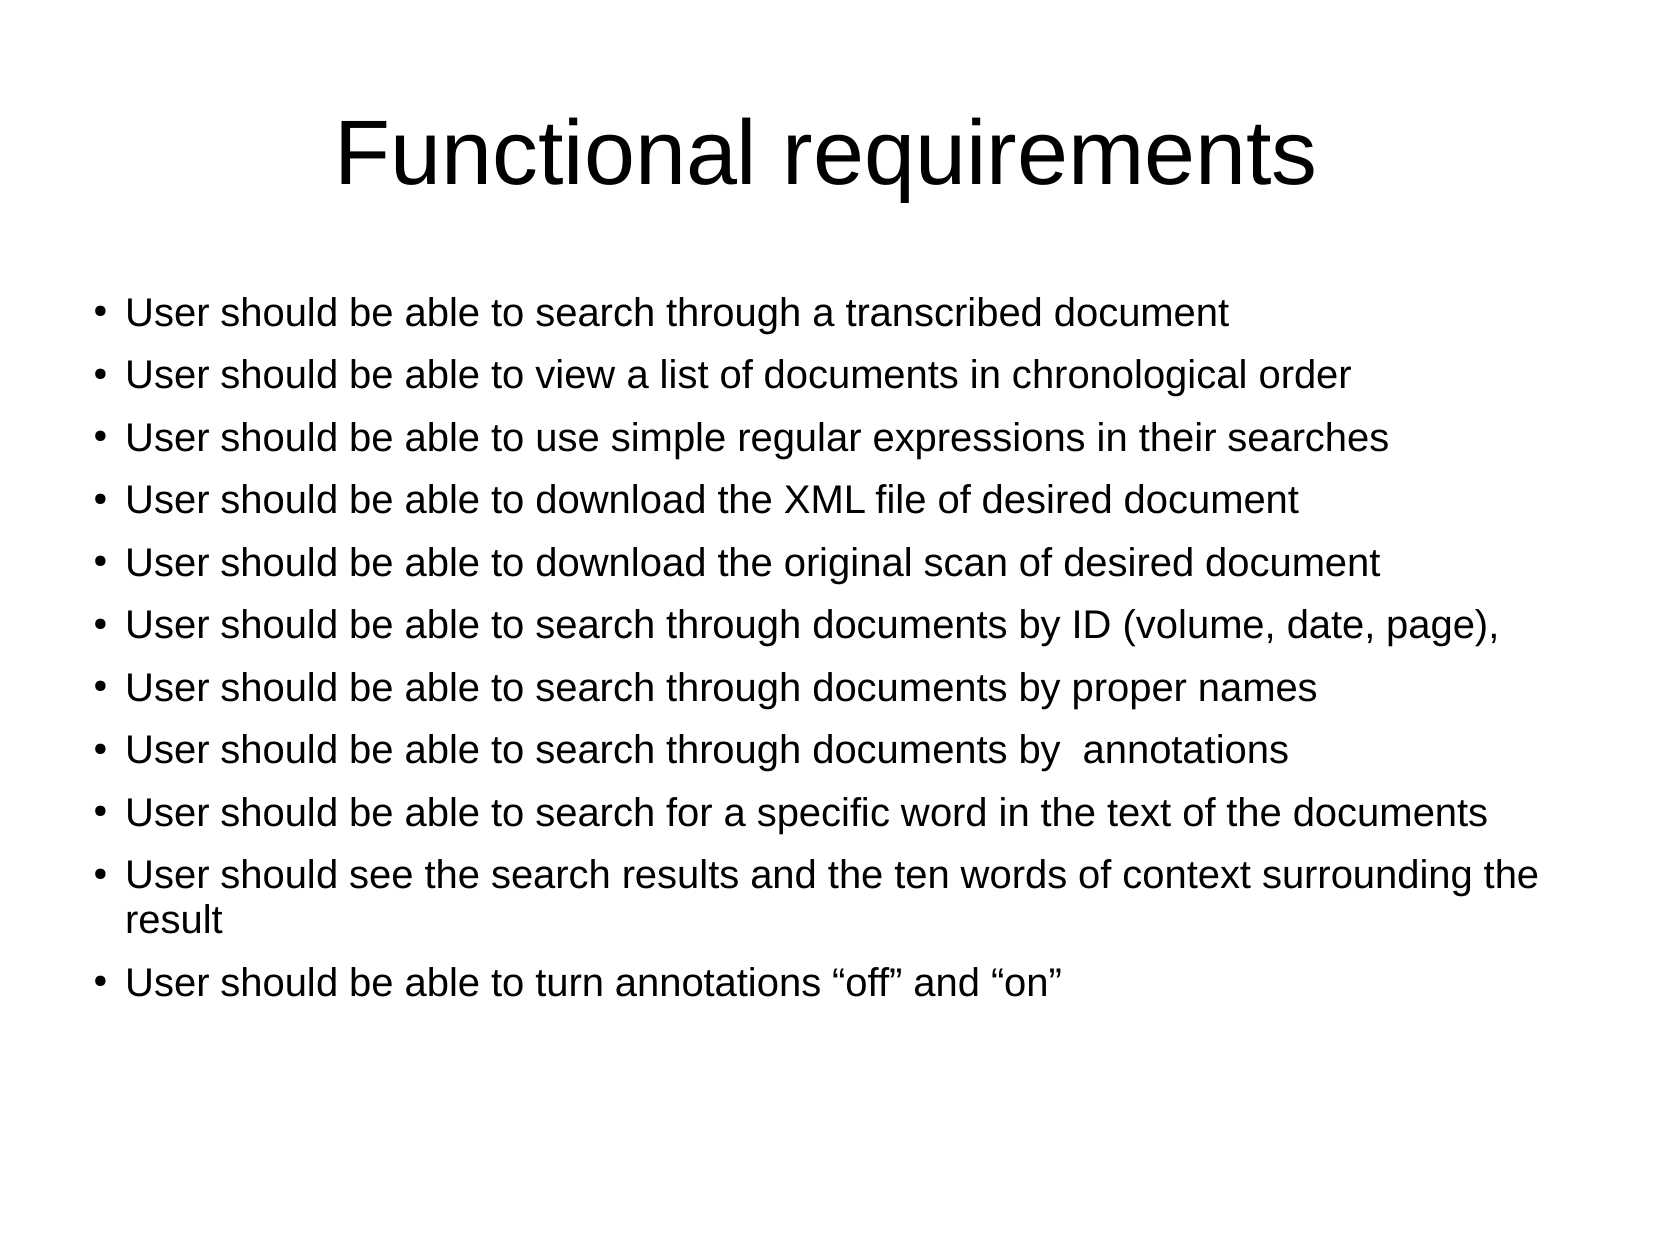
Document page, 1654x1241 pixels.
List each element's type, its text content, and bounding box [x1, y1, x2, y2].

title Functional requirements [82, 49, 1571, 257]
list User should be able to search through a transcribed document User should be able to view a list of documents in chronological order User should be able to use simple regular expressions in their searches User should be able to download the XML file of desired document User should be able to download the original scan of desired document User should be able to search through documents by ID (volume, date, page), User should be able to search through documents by proper names User should be able to search through documents by annotations User should be able to search for a specific word in the text of the documents User should see the search results and the ten words of context surrounding the result User should be able to turn annotations “off” and “on” [82, 290, 1571, 1010]
